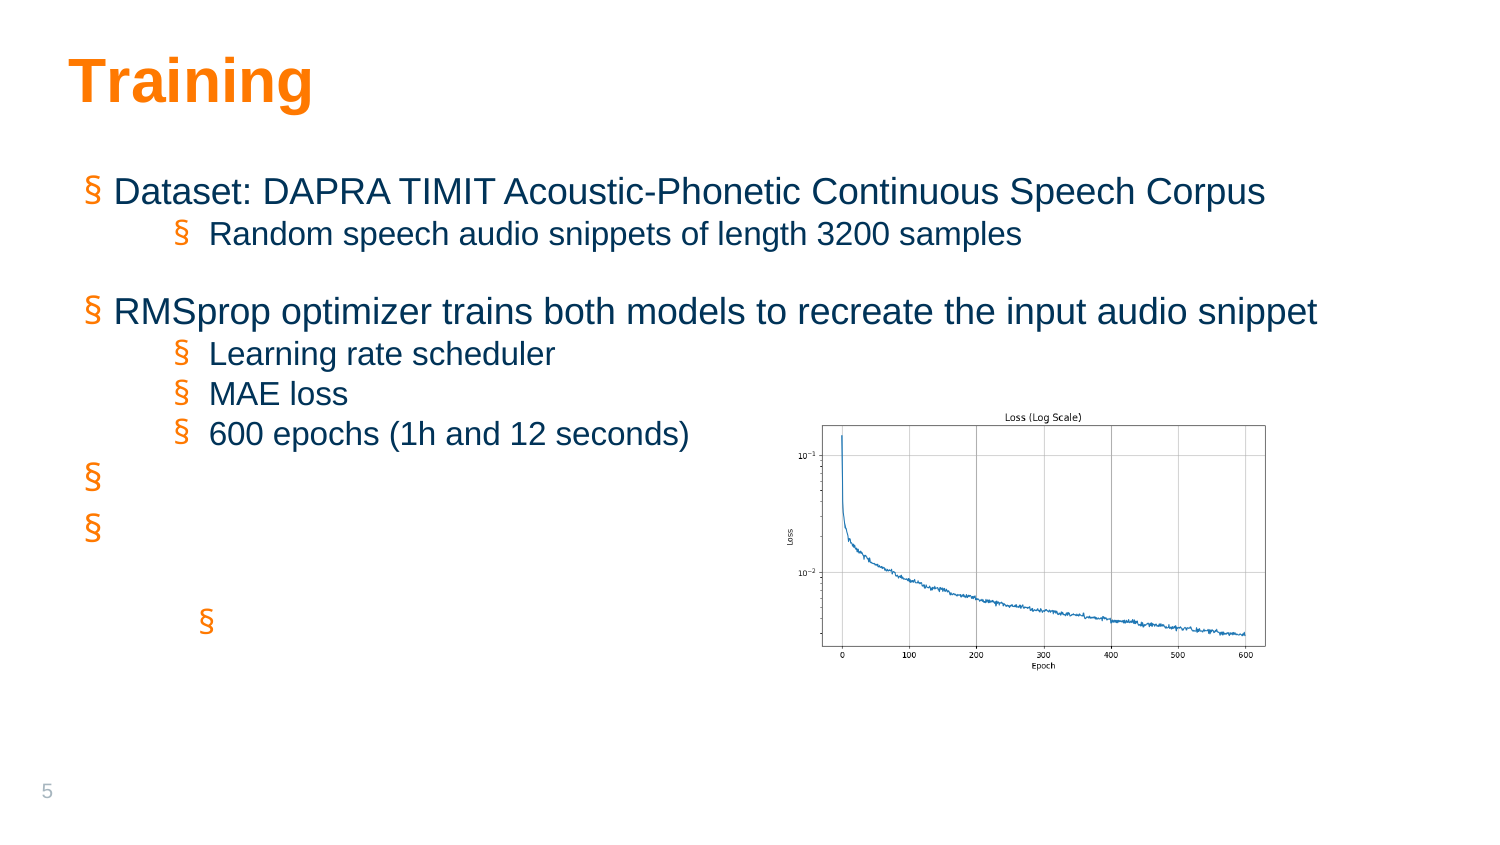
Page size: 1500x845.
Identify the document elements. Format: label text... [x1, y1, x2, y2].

title Training [68, 40, 1432, 116]
list Dataset: DAPRA TIMIT Acoustic-Phonetic Continuous Speech Corpus Random speech audio snippets of length 3200 samples RMSprop optimizer trains both models to recreate the input audio snippet Learning rate scheduler MAE loss 600 epochs (1h and 12 seconds) [68, 159, 1432, 710]
picture [750, 391, 1322, 677]
slide_number 5 [41, 777, 112, 803]
